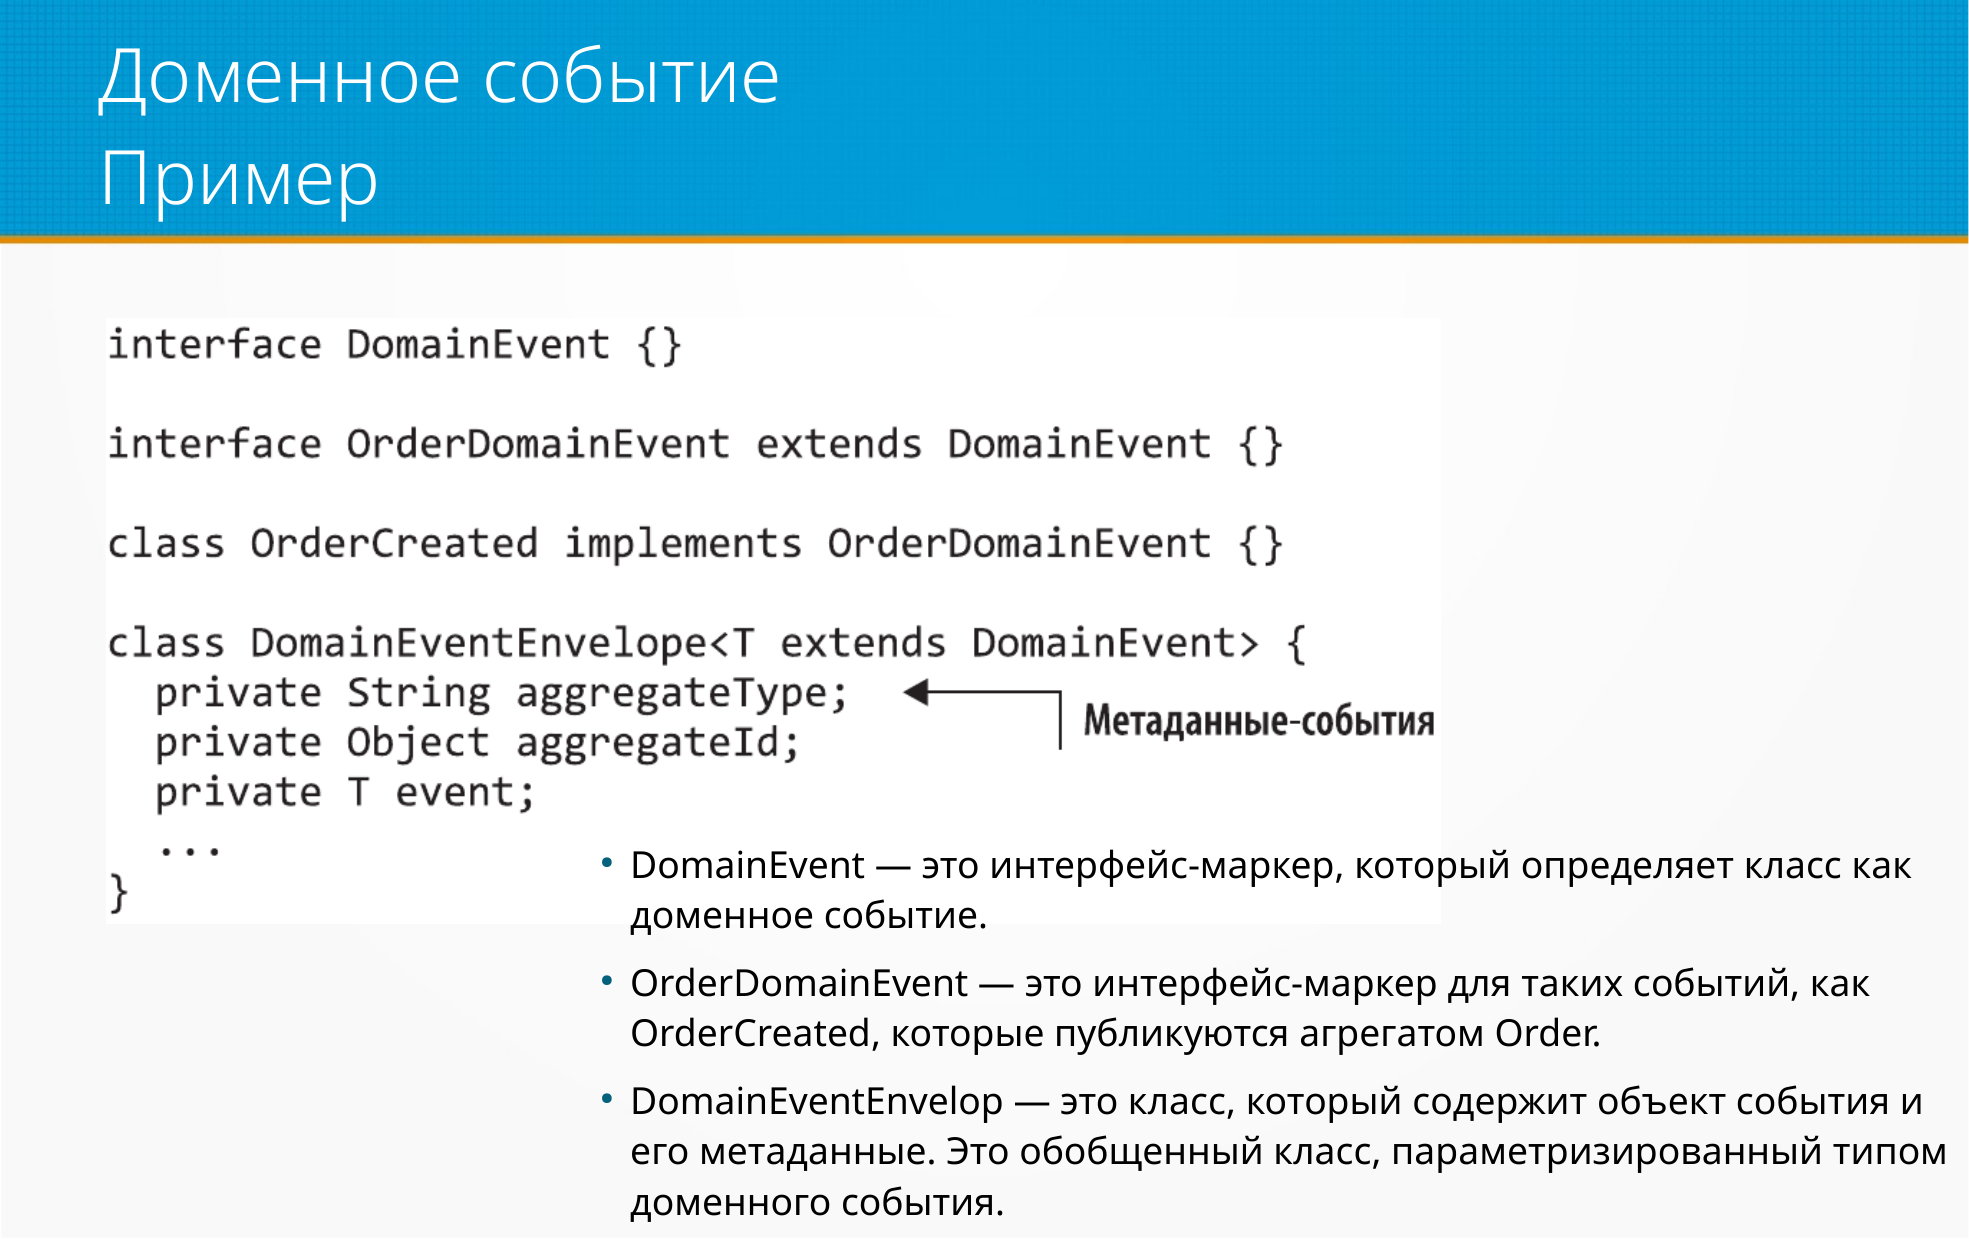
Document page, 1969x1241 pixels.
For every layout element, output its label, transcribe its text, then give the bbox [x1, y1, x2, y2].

list DomainEvent — это интерфейс-маркер, который определяет класс как доменное событие. OrderDomainEvent — это интерфейс-маркер для таких событий, как OrderCreated, которые публикуются агрегатом Order. DomainEventEnvelop — это класс, который содержит объект события и его метаданные. Это обобщенный класс, параметризированный типом доменного события. [590, 838, 1961, 1229]
title Доменное событие Пример [98, 19, 1870, 227]
picture [0, 233, 1969, 1241]
